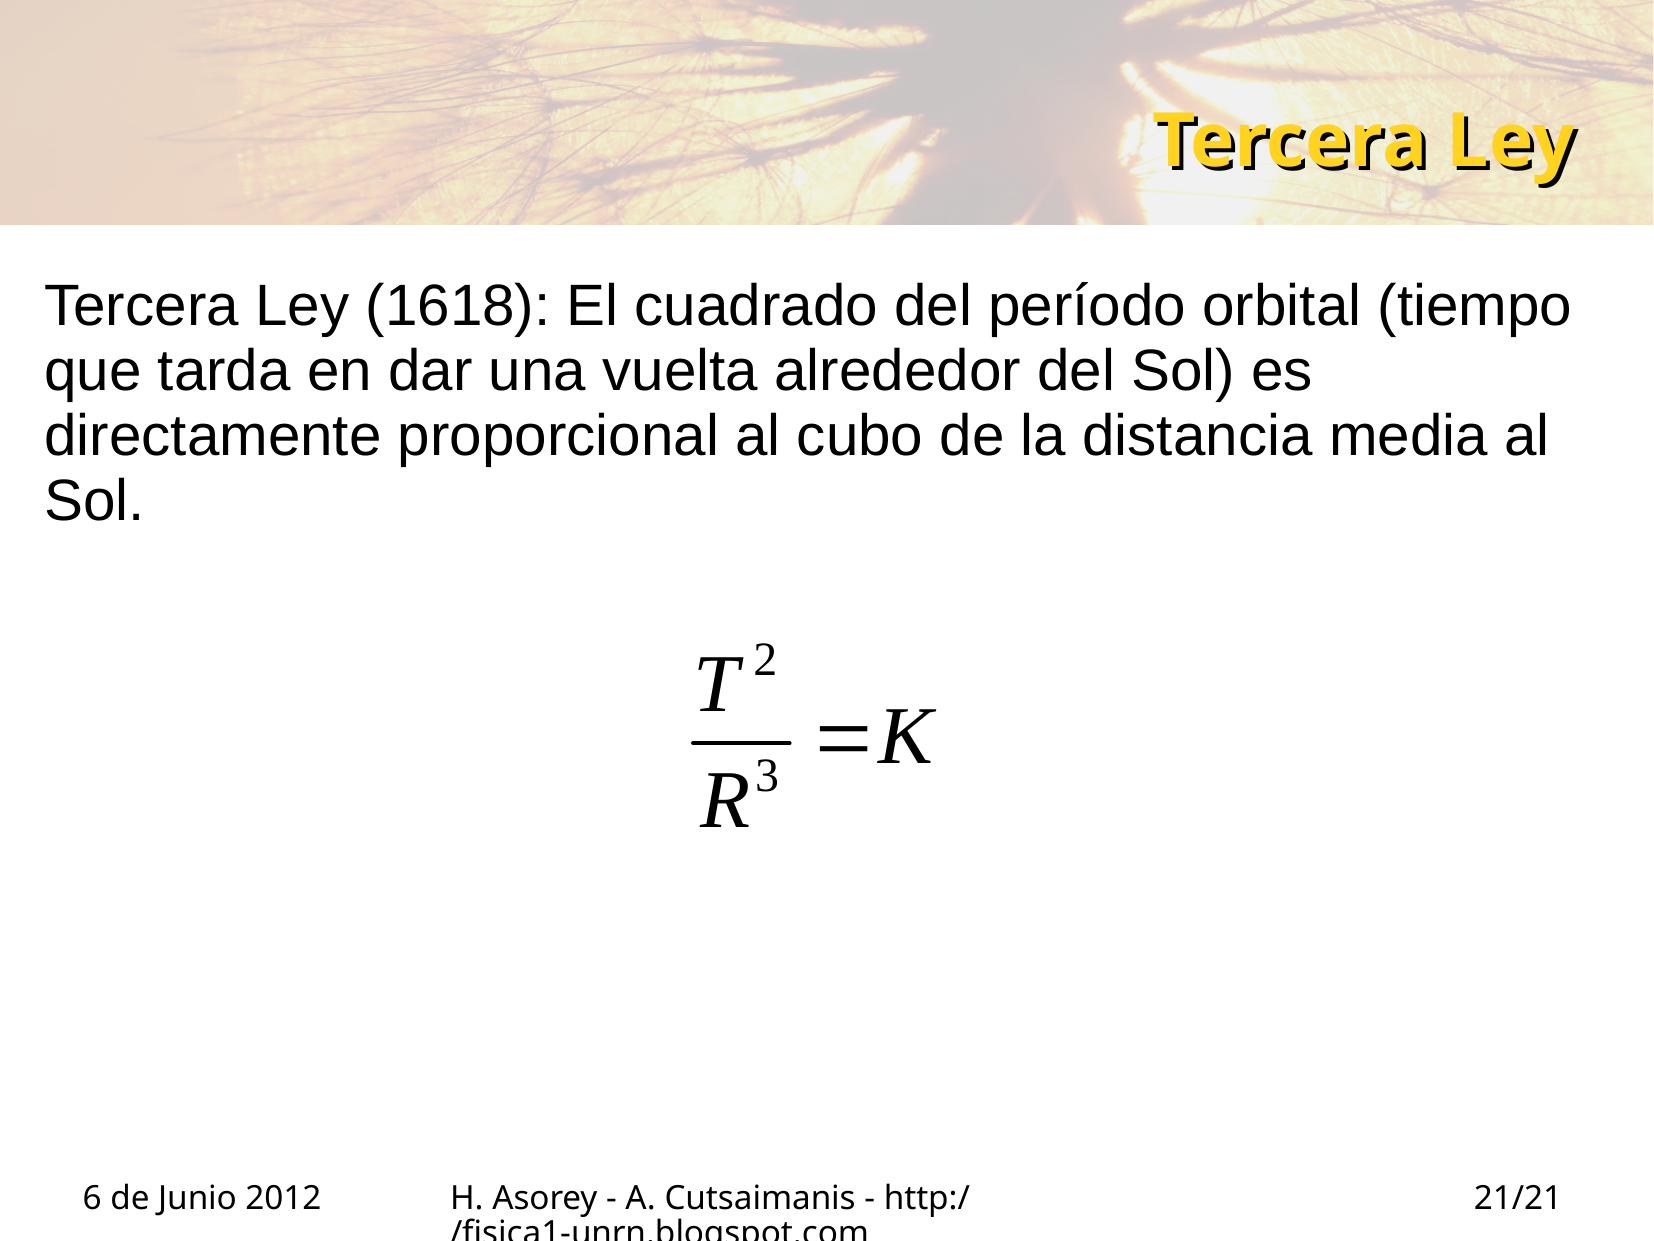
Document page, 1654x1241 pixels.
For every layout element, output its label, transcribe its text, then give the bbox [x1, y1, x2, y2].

chart [679, 620, 953, 846]
title Tercera Ley [86, 49, 1576, 226]
picture [0, 0, 1654, 225]
text_box Tercera Ley (1618): El cuadrado del período orbital (tiempo que tarda en dar una vuelta alrededor del Sol) es directamente proporcional al cubo de la distancia media al Sol. [29, 265, 1654, 540]
